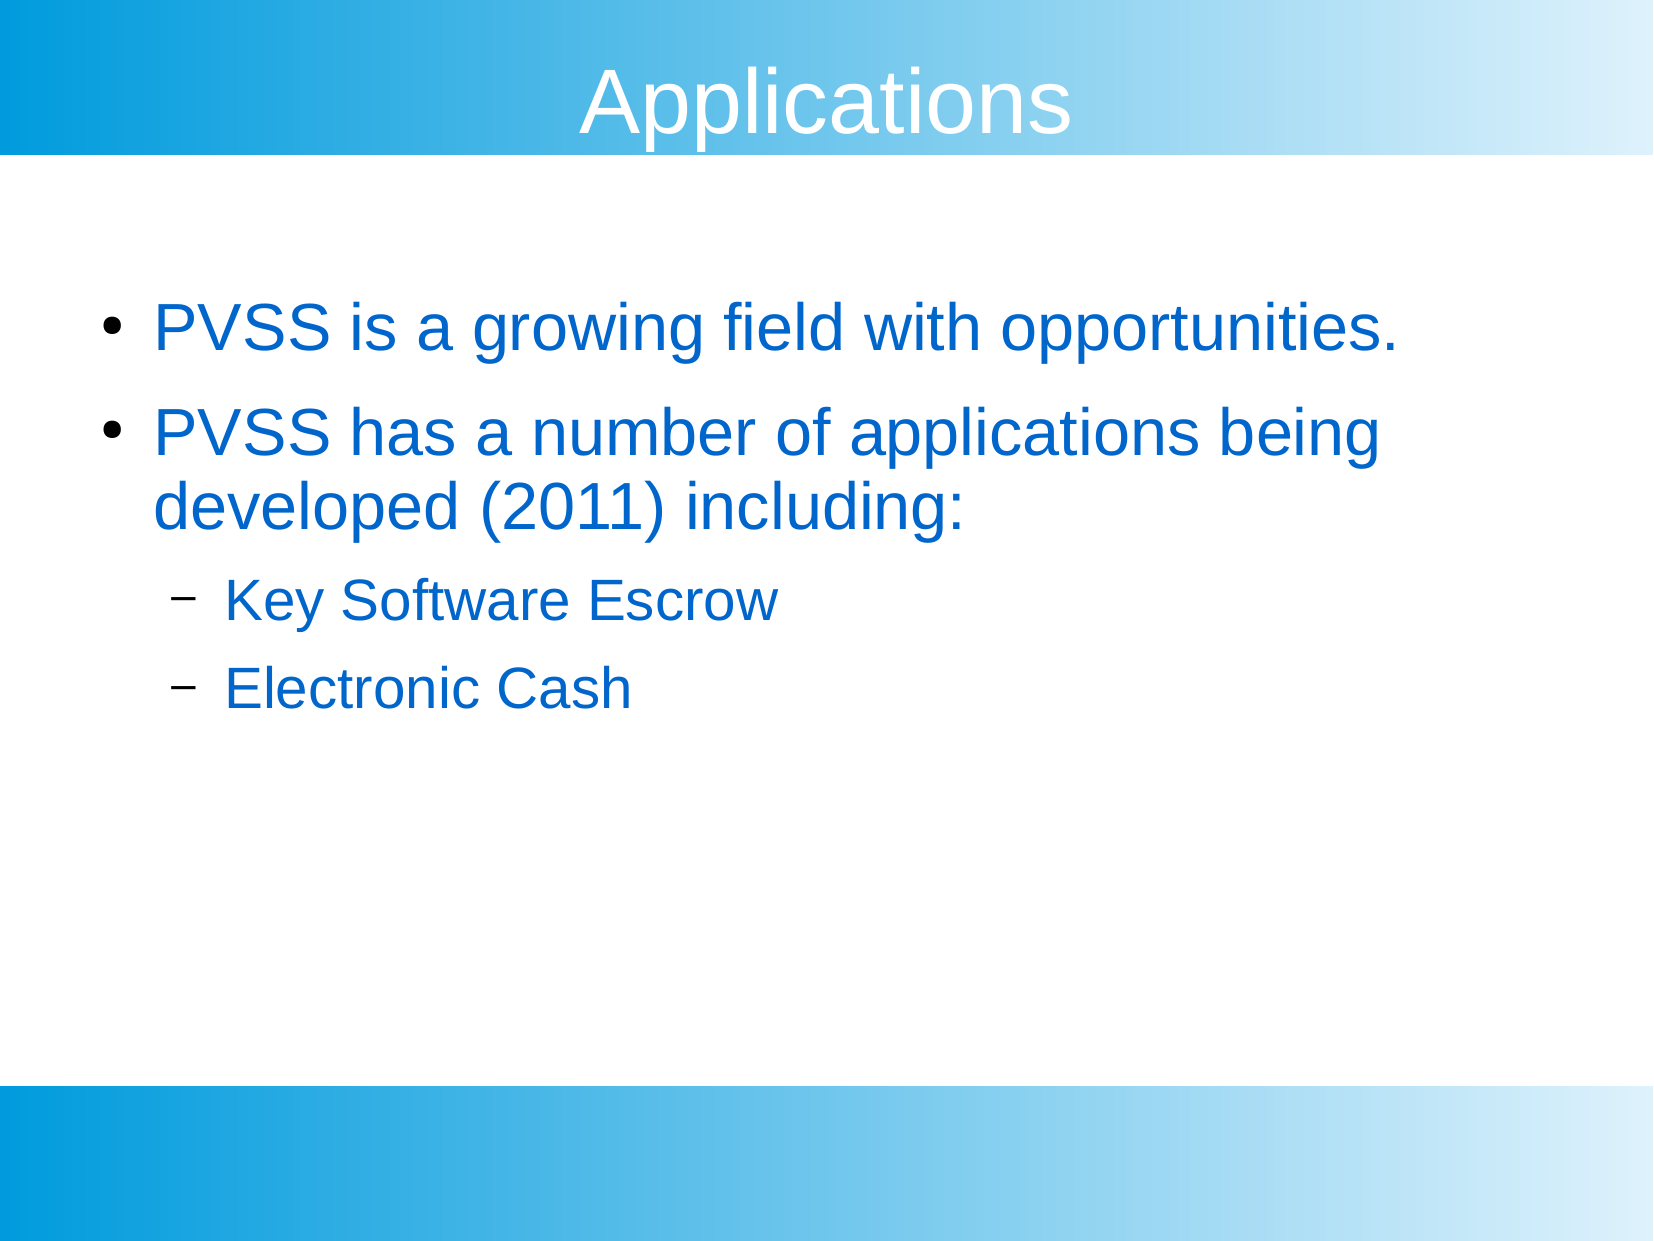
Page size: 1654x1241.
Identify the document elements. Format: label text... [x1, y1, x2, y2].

title Applications [82, 49, 1571, 155]
list PVSS is a growing field with opportunities. PVSS has a number of applications being developed (2011) including: Key Software Escrow Electronic Cash [82, 290, 1571, 1010]
